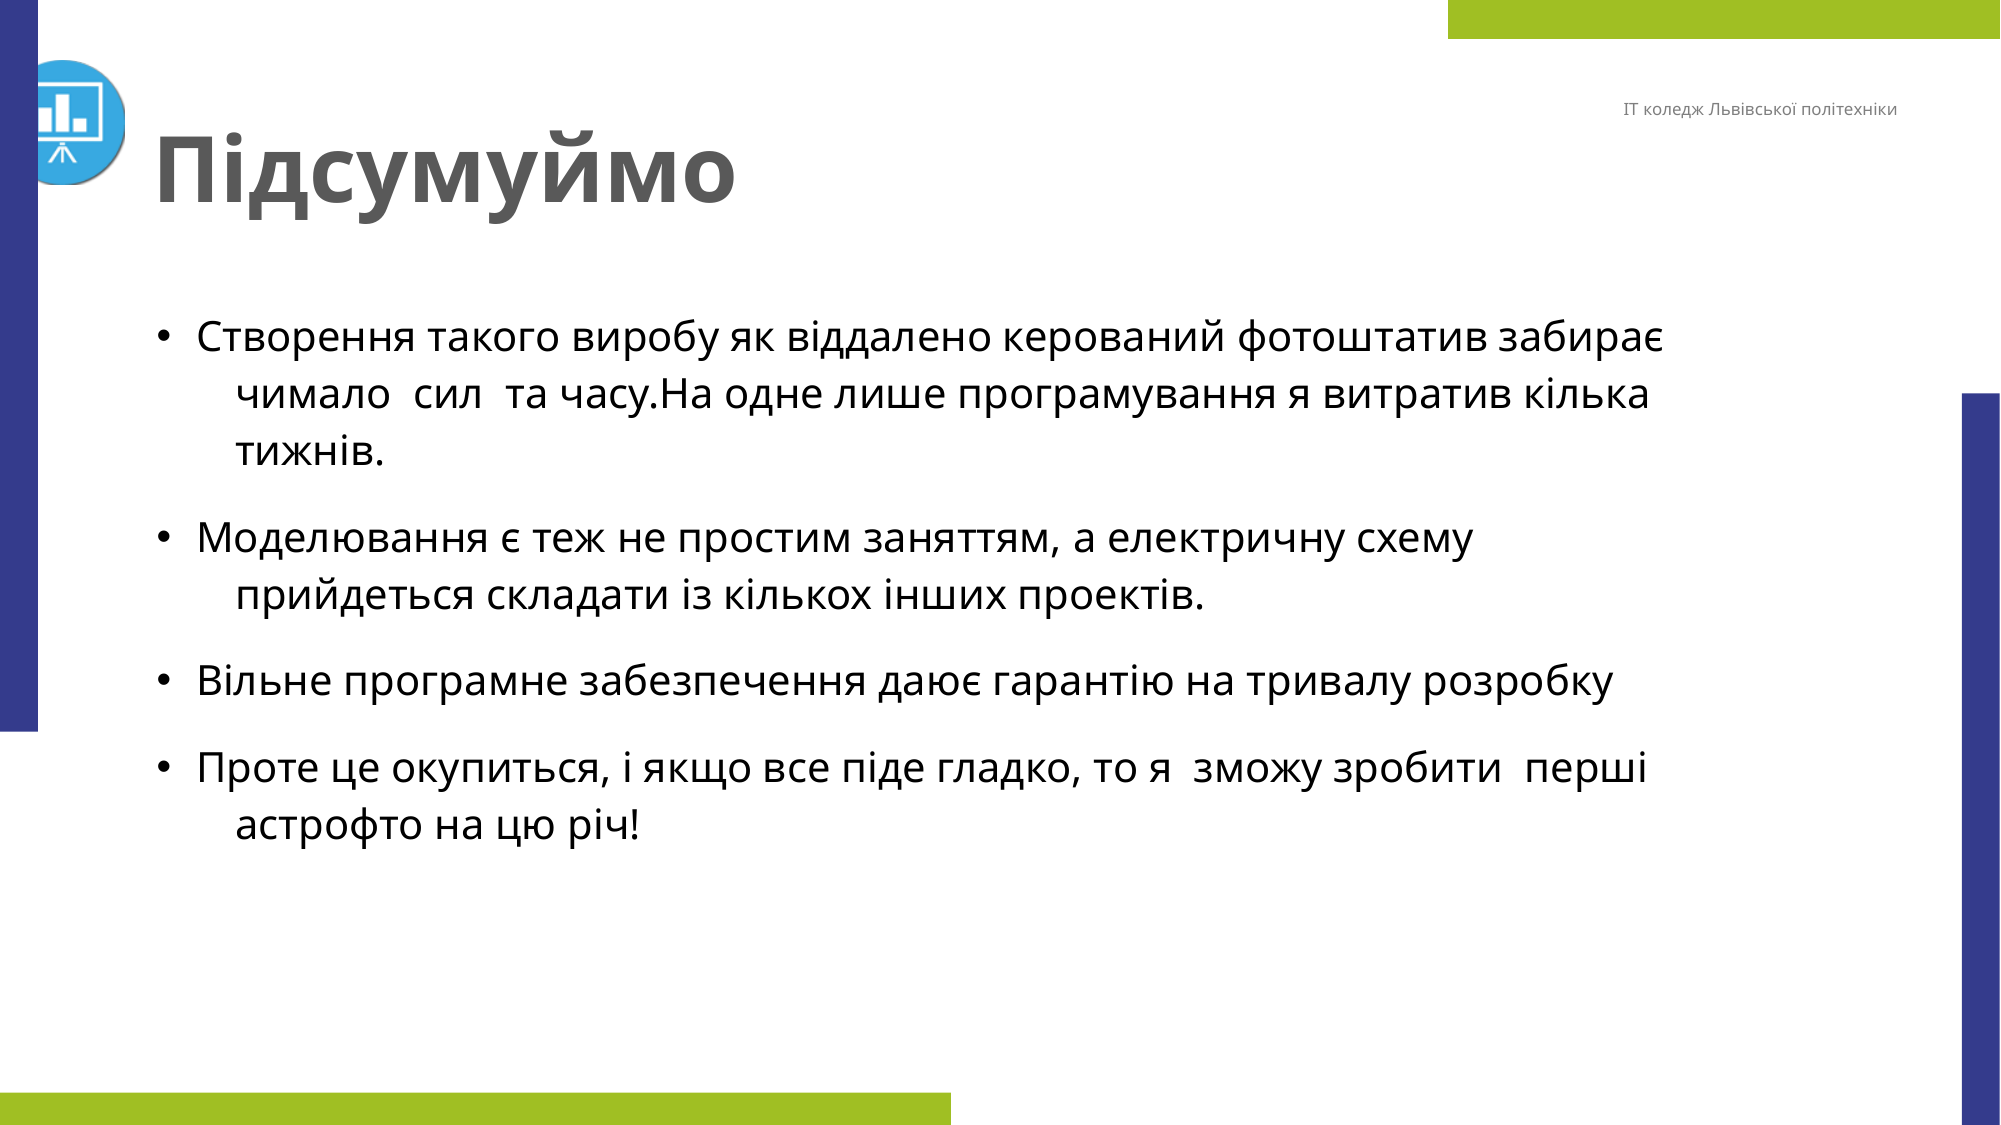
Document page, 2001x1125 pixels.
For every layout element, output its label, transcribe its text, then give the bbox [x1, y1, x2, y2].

text_box [1448, 0, 2000, 39]
text_box IT коледж Львівської політехніки [1345, 85, 1913, 161]
picture [38, 60, 125, 185]
title Підсумуймо [137, 59, 1863, 278]
text_box [1961, 393, 2000, 1125]
list Створення такого виробу як віддалено керований фотоштатив забирає чимало сил та часу.На одне лише програмування я витратив кілька тижнів. Моделювання є теж не простим заняттям, а електричну схему прийдеться складати із кількох інших проектів. Вільне програмне забезпечення даює гарантію на тривалу розробку Проте це окупиться, і якщо все піде гладко, то я зможу зробити перші астрофто на цю річ! [137, 299, 1685, 1014]
text_box [0, 1092, 951, 1125]
text_box [0, 0, 38, 732]
